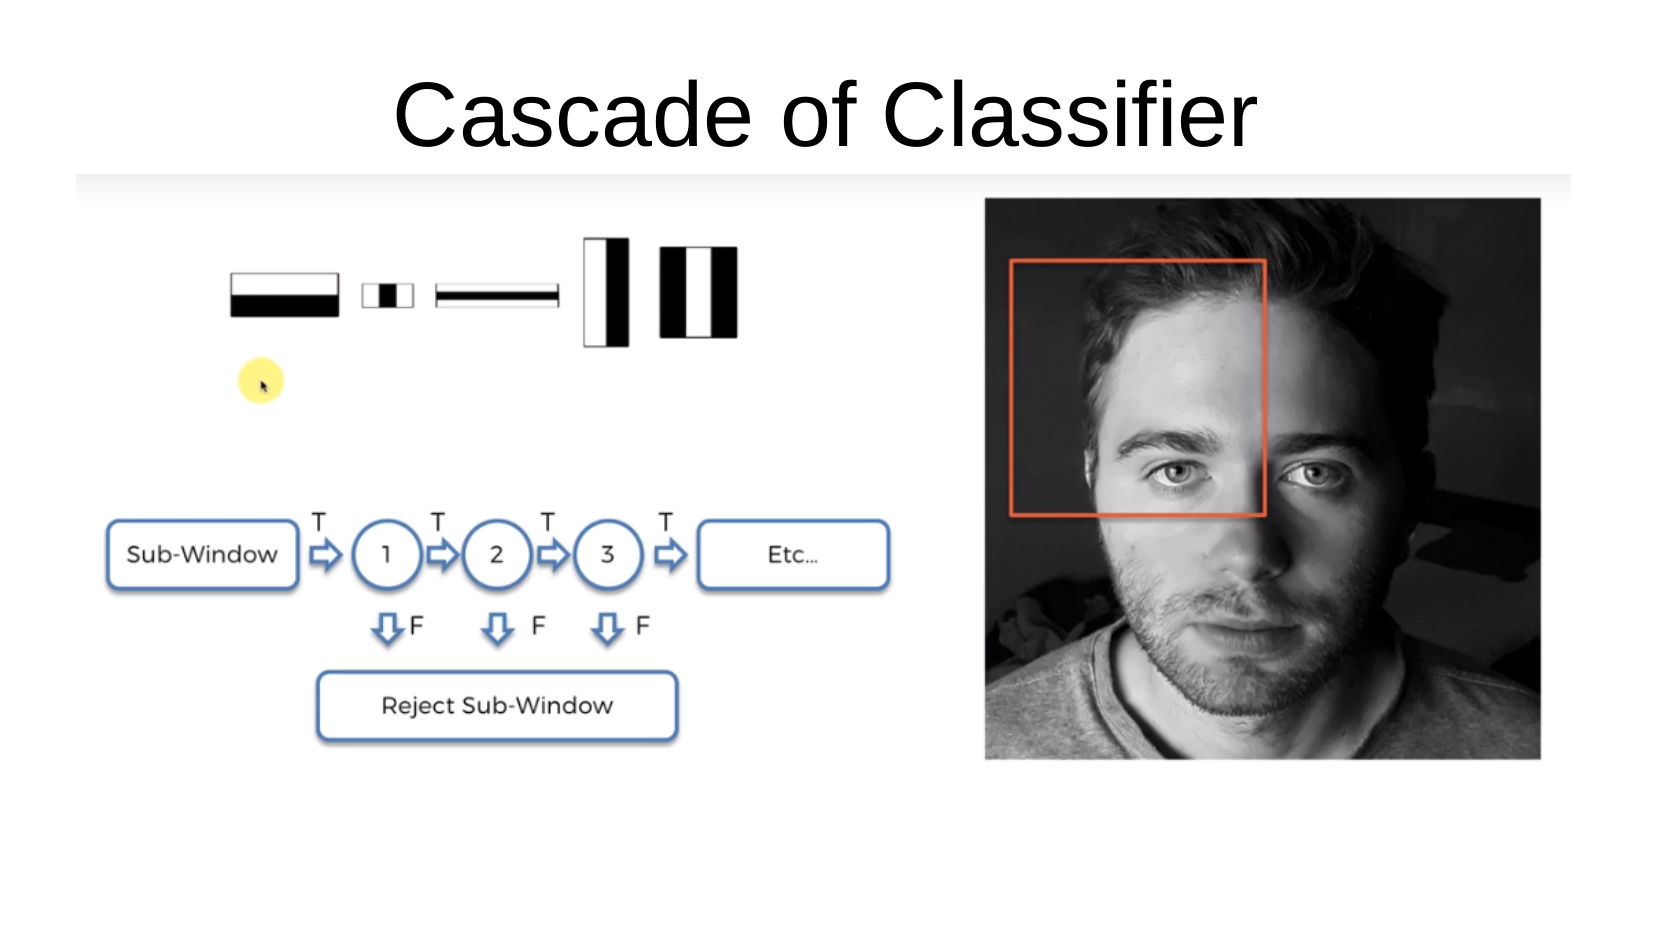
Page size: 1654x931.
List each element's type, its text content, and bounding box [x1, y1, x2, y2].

title Cascade of Classifier [82, 37, 1571, 174]
picture [76, 174, 1571, 771]
